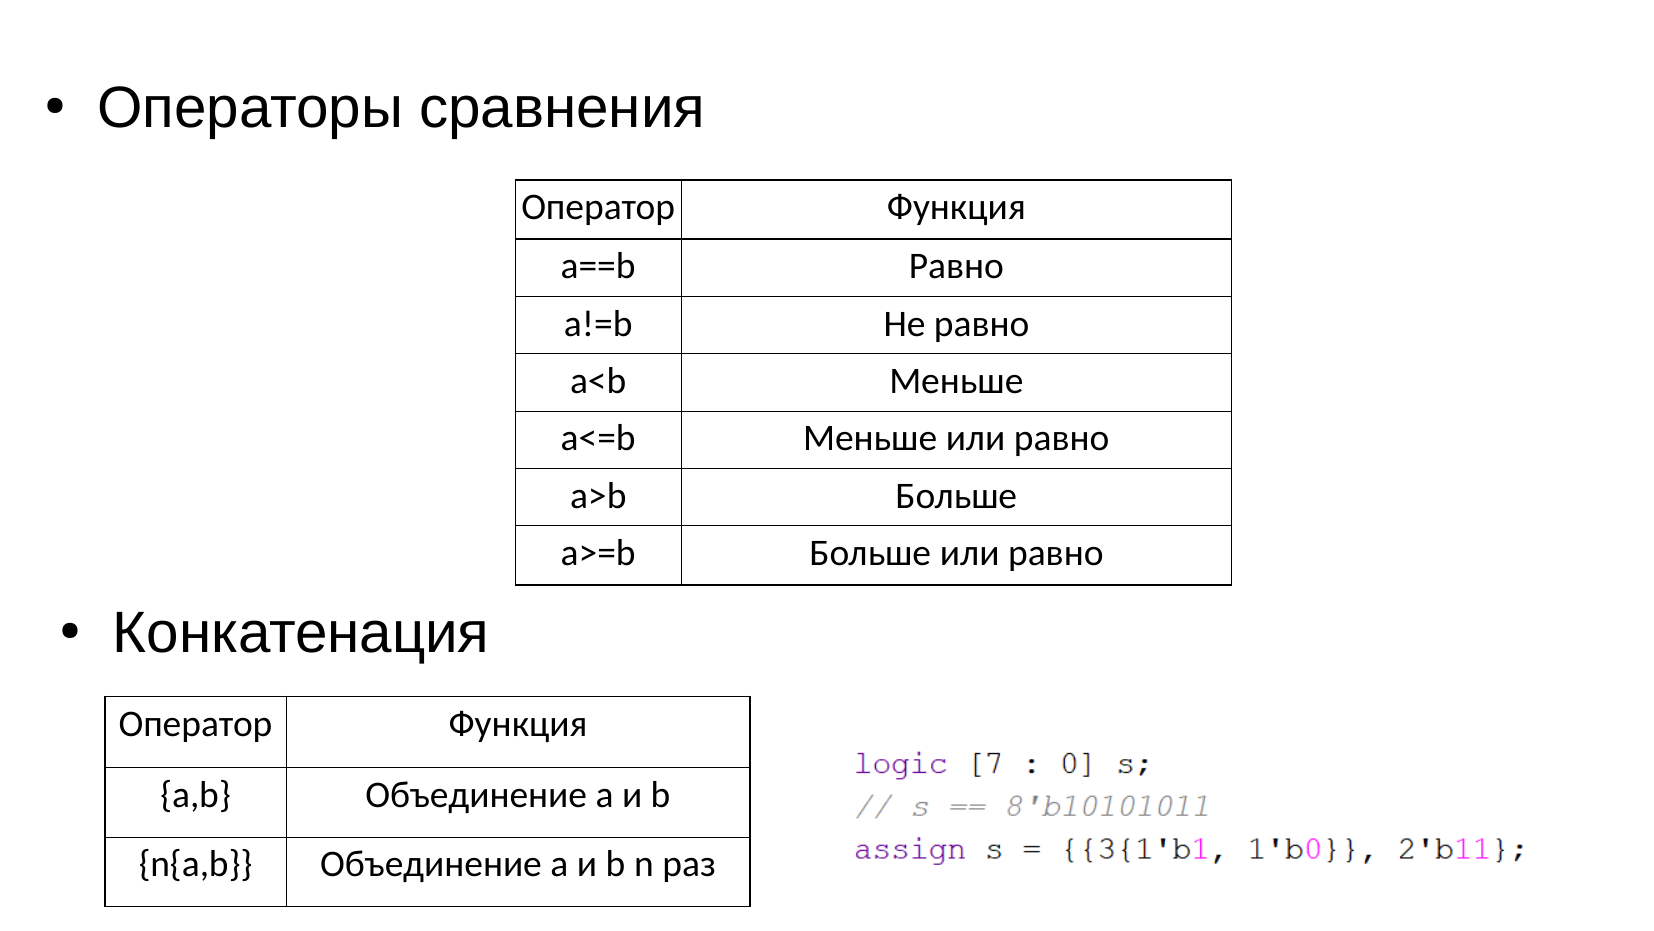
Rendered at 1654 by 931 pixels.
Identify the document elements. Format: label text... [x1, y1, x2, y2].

table_cell Меньше [682, 354, 1231, 411]
table_cell Объединение a и b [287, 768, 749, 837]
table_cell Больше [682, 469, 1231, 525]
table_cell Объединение a и b n раз [287, 838, 749, 906]
table_cell {n{a,b}} [106, 838, 286, 906]
table_cell Меньше или равно [682, 412, 1231, 468]
table_cell Не равно [682, 297, 1231, 353]
table_cell a!=b [516, 297, 681, 353]
table_cell a>b [516, 469, 681, 525]
table_cell Равно [682, 240, 1231, 296]
table_cell {a,b} [106, 768, 286, 837]
list Конкатенация [41, 600, 766, 721]
table_header Функция [287, 697, 749, 767]
table_cell Больше или равно [682, 526, 1231, 584]
picture [840, 743, 1534, 871]
table_cell a<=b [516, 412, 681, 468]
table_cell a<b [516, 354, 681, 411]
table_cell a>=b [516, 526, 681, 584]
table_header Оператор [516, 181, 681, 238]
table_header Функция [682, 181, 1231, 238]
table_header Оператор [106, 697, 286, 767]
list Операторы сравнения [26, 75, 751, 196]
table_cell a==b [516, 240, 681, 296]
